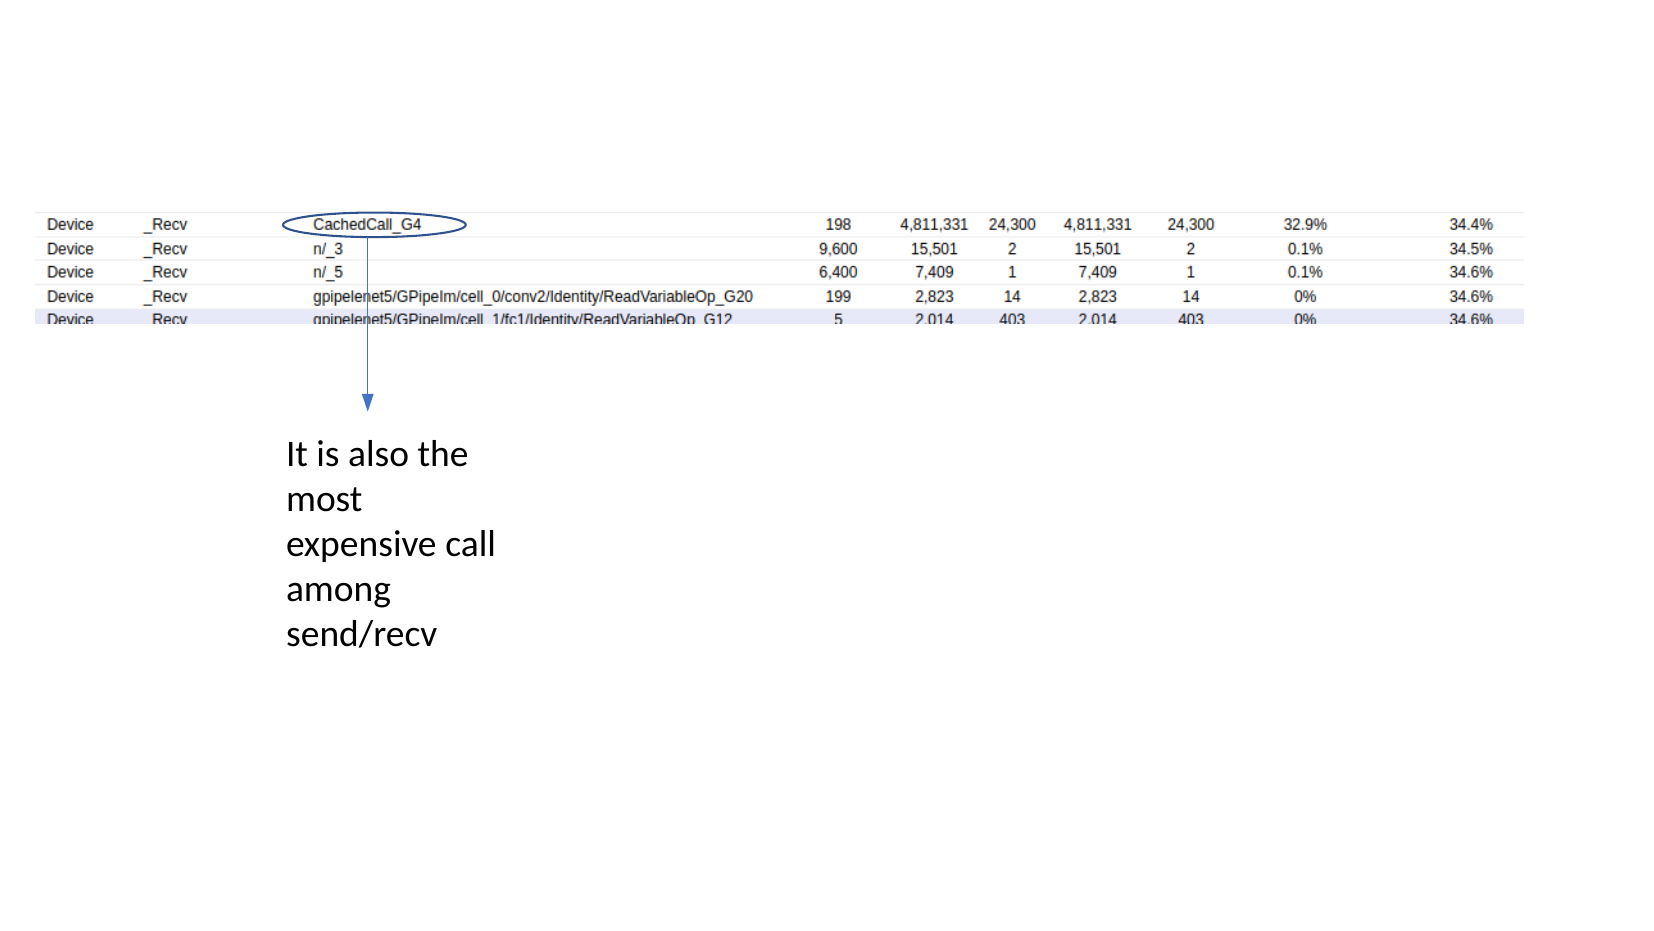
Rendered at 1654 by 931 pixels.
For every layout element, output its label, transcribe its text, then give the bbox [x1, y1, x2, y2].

picture [285, 214, 464, 236]
picture [368, 212, 1524, 325]
picture [35, 212, 367, 325]
text_box It is also the most expensive call among send/recv [270, 420, 535, 664]
